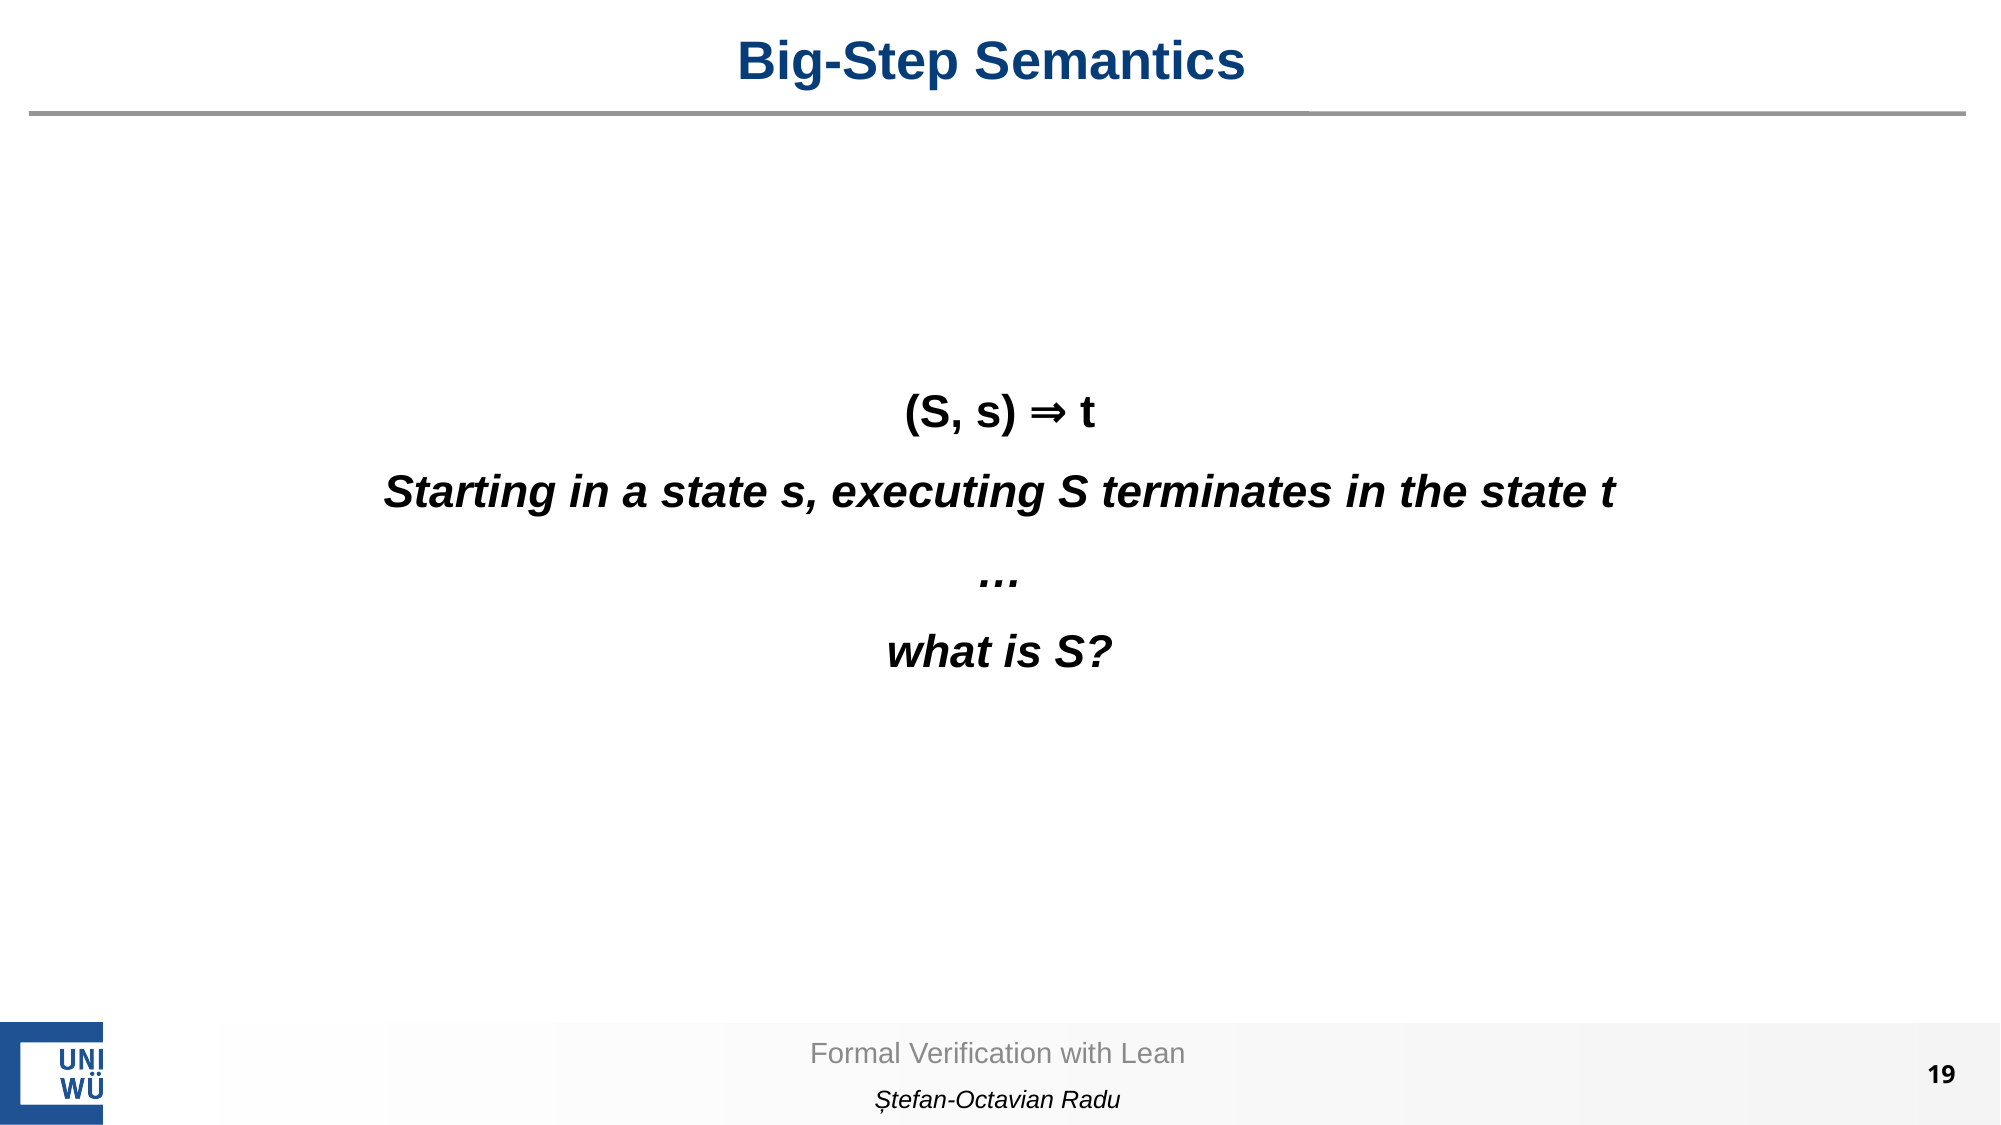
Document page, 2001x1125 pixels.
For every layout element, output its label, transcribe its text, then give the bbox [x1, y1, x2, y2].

text_box (S, s) ⇒ t Starting in a state s, executing S terminates in the state t … what is S? [322, 366, 1678, 692]
picture [0, 1022, 103, 1125]
title Big-Step Semantics [118, 4, 1867, 111]
